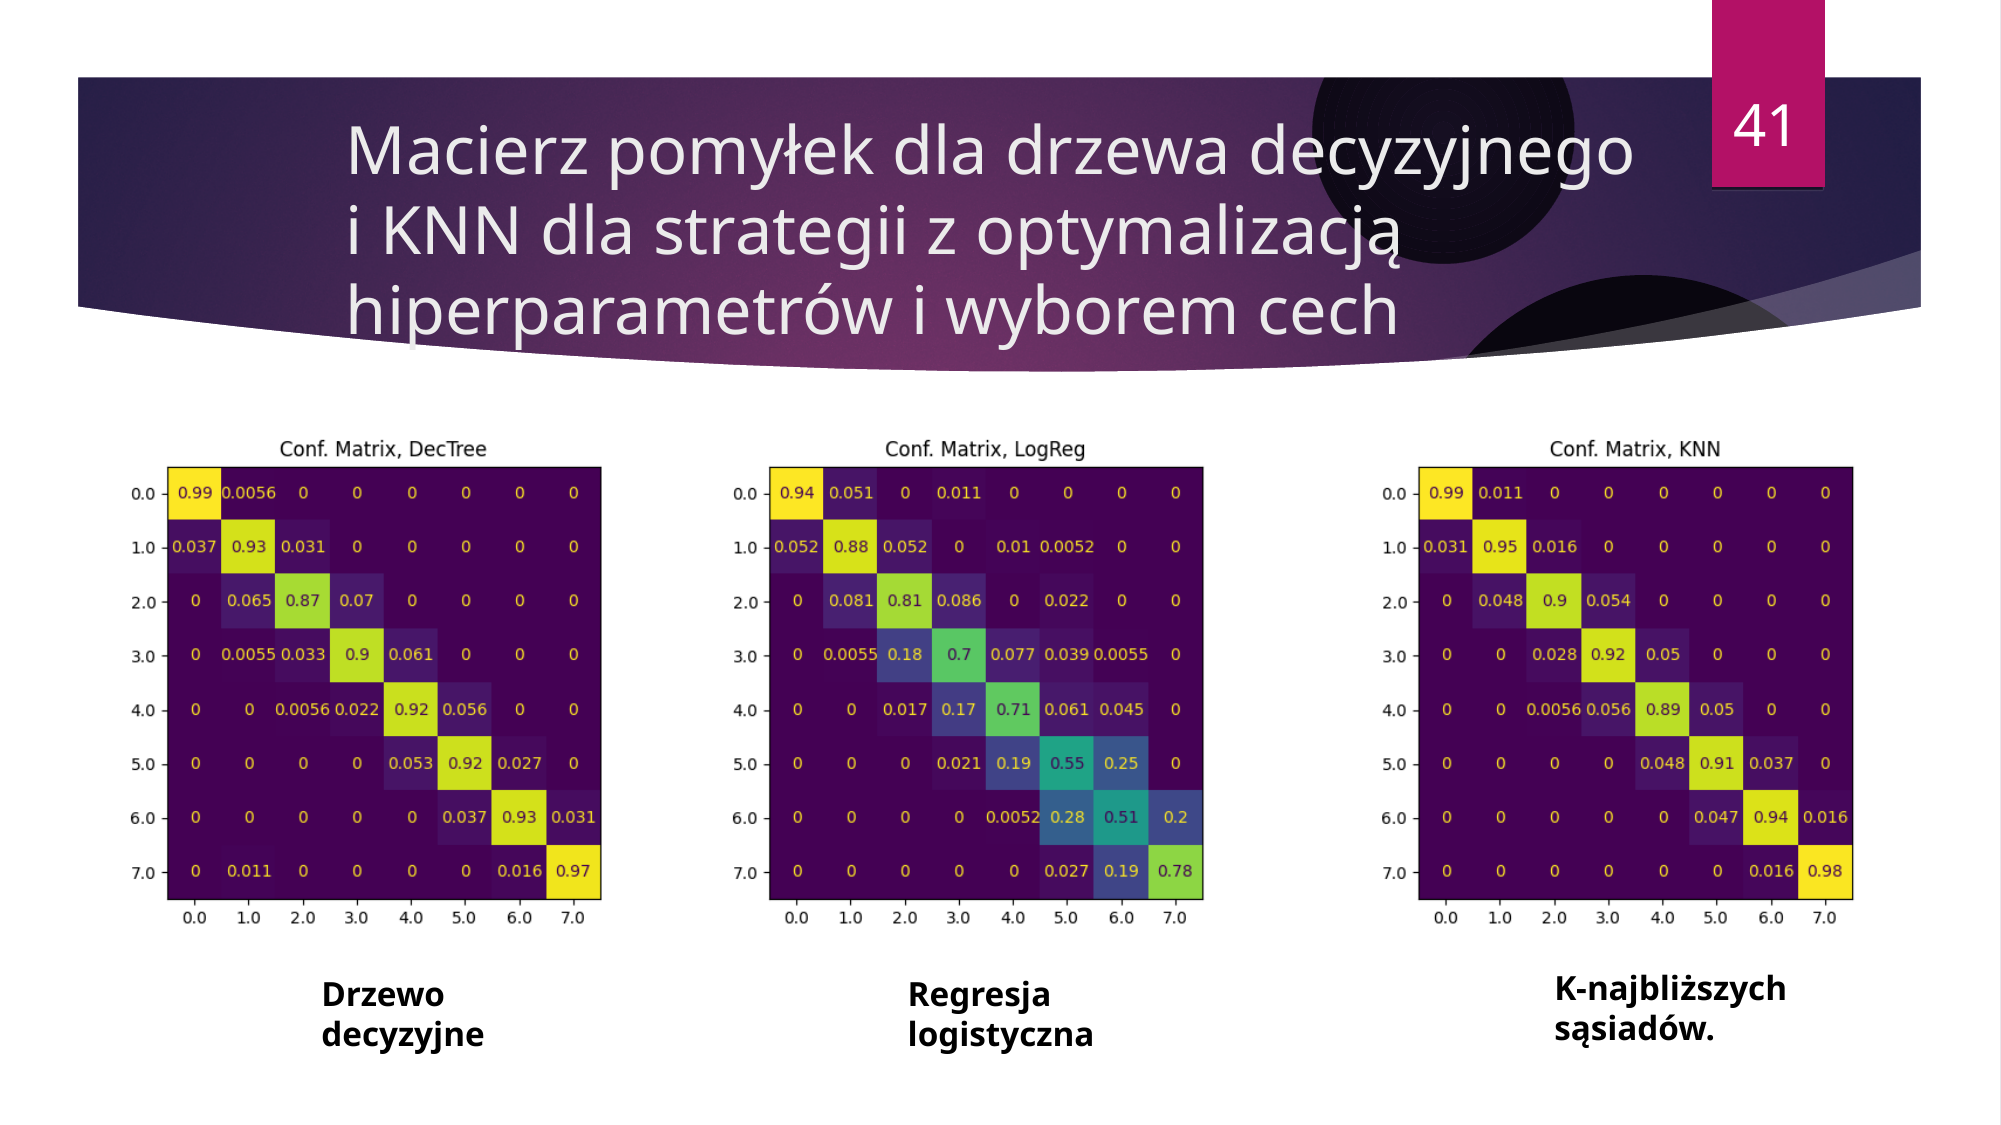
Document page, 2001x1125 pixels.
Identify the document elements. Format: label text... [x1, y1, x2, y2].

picture [0, 399, 2000, 961]
text_box K-najbliższych sąsiadów. [1539, 960, 1812, 1057]
text_box Regresja logistyczna [892, 965, 1108, 1062]
text_box [1698, 48, 1836, 175]
title Macierz pomyłek dla drzewa decyzyjnego i KNN dla strategii z optymalizacją hiperparametrów i wyborem cech [229, 100, 1771, 331]
text_box Drzewo decyzyjne [306, 965, 508, 1062]
